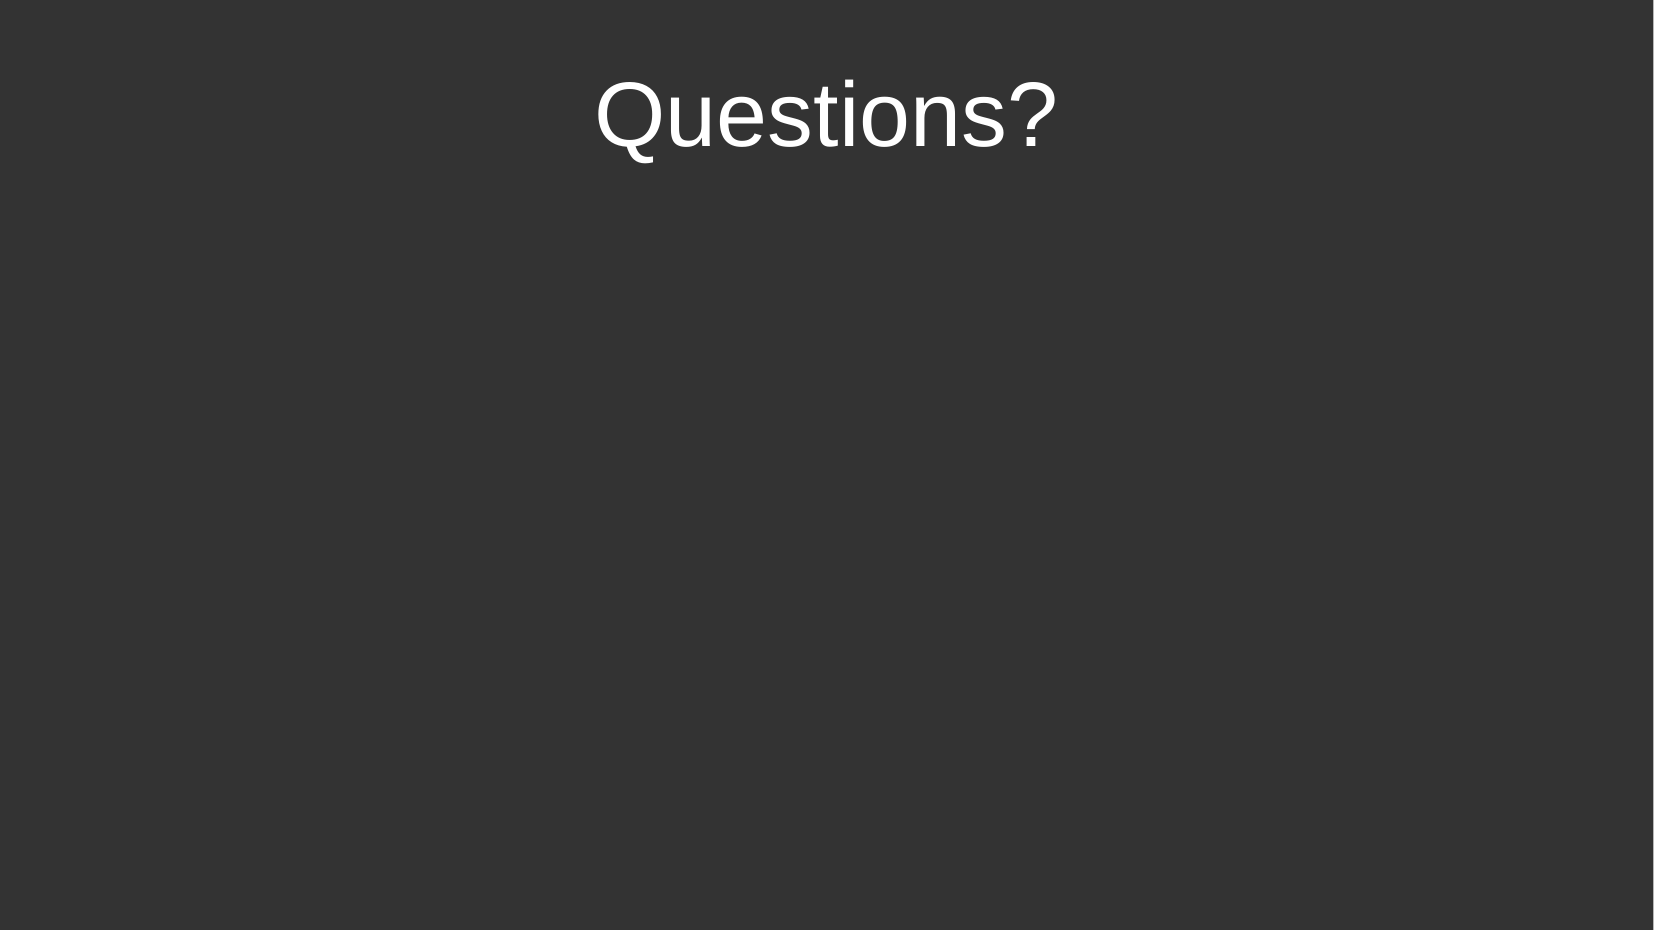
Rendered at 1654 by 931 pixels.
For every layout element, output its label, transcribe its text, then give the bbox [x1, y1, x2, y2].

title Questions? [82, 37, 1571, 193]
